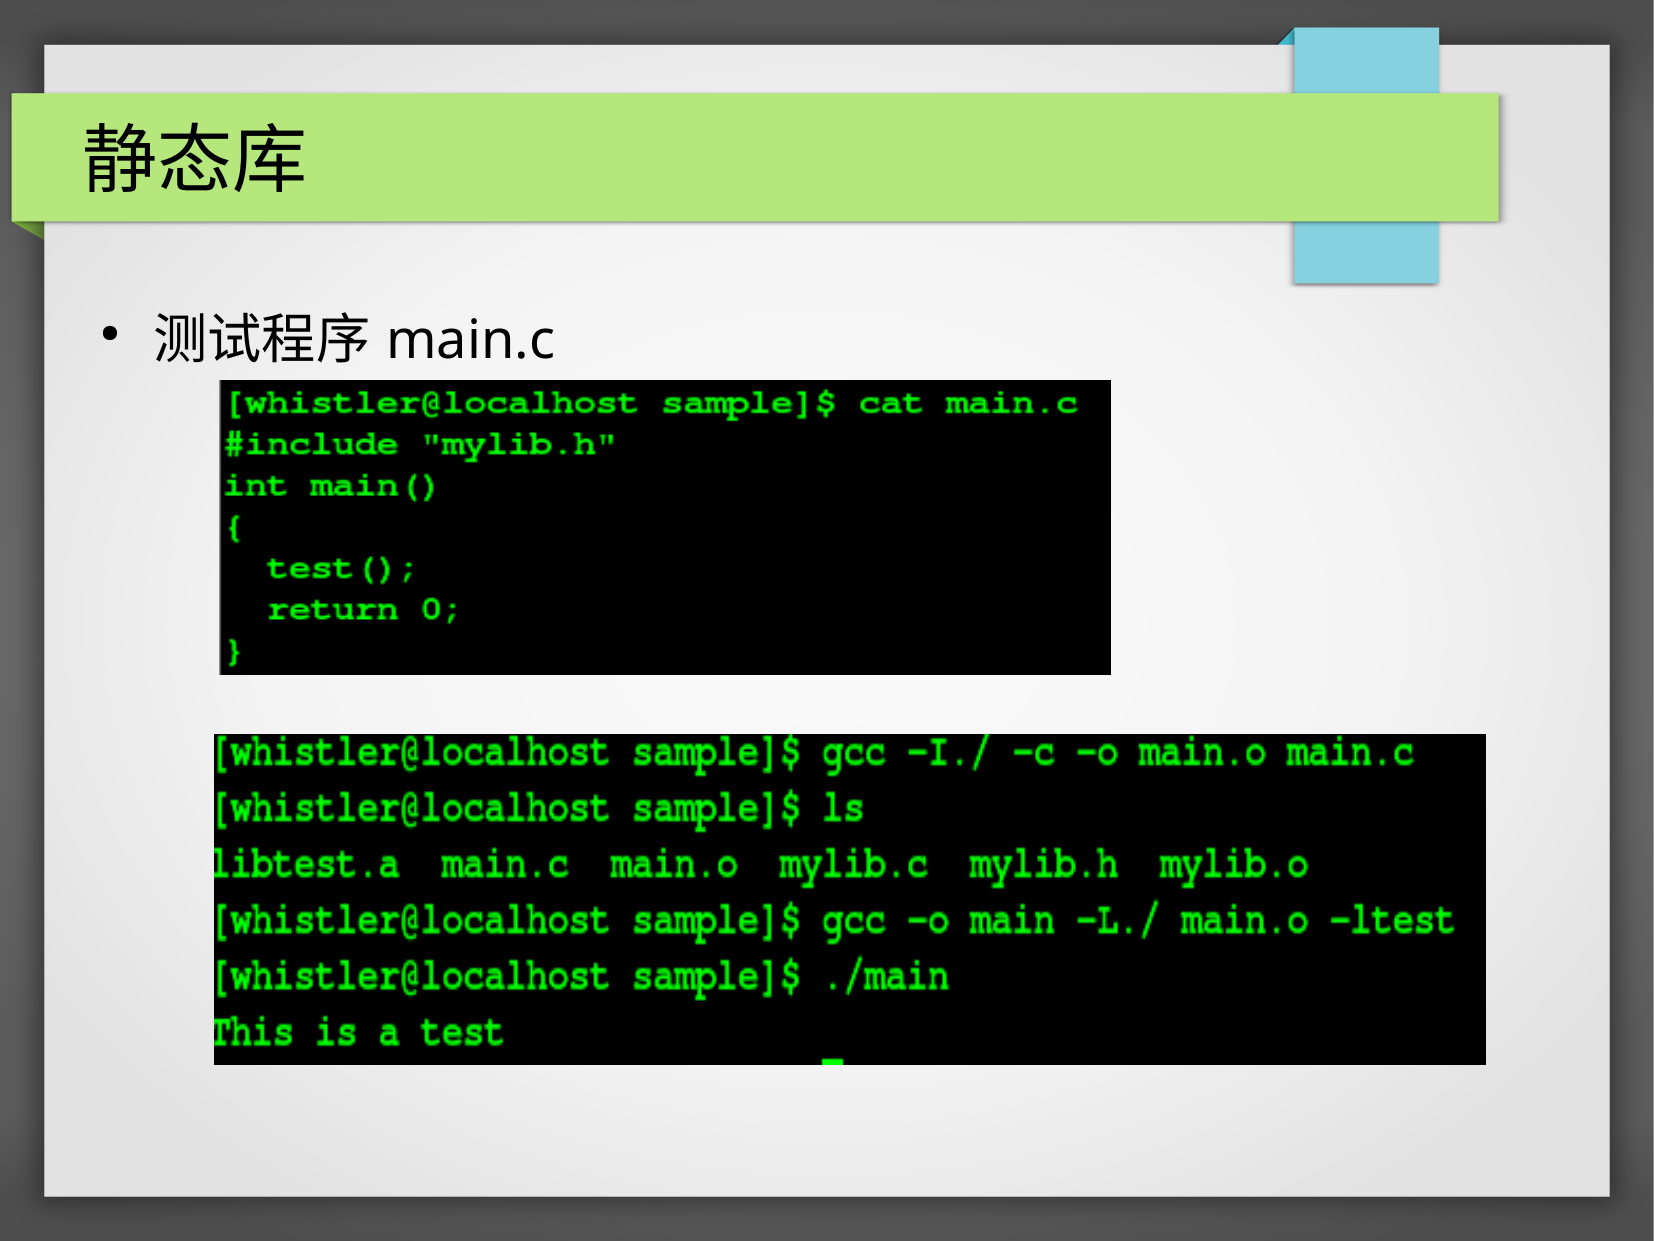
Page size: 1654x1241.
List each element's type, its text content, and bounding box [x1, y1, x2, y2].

list 测试程序main.c [82, 295, 1571, 1015]
picture [0, 0, 1654, 1241]
title 静态库 [82, 94, 1264, 213]
